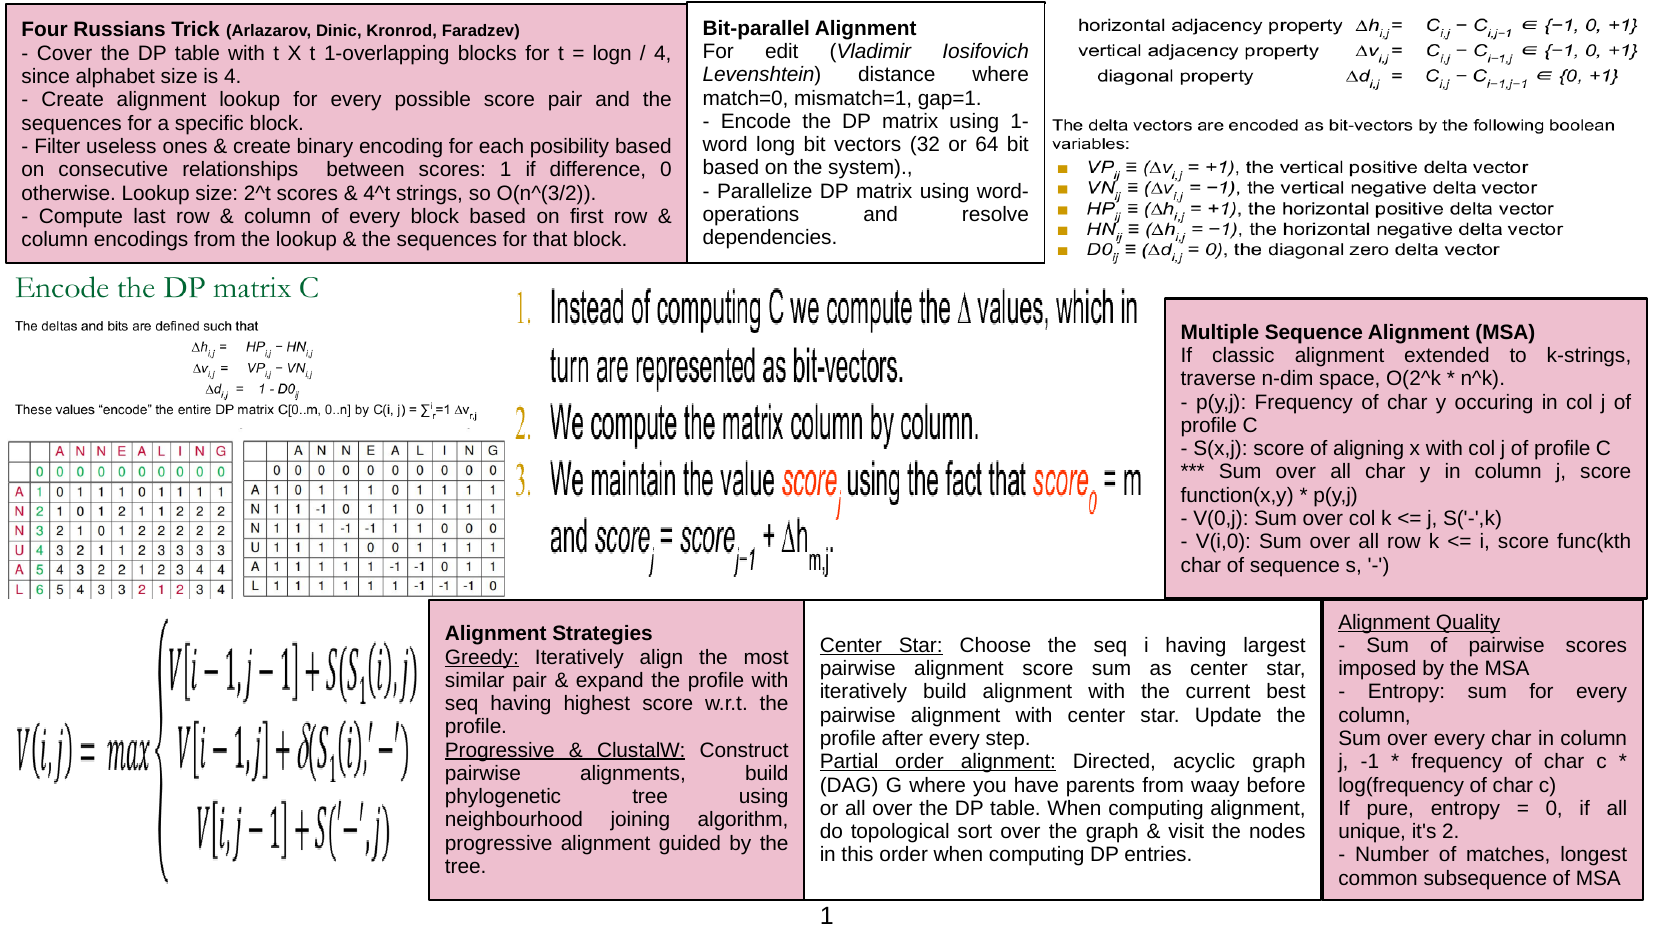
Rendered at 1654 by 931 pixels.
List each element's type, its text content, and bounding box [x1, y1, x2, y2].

text_box Alignment Strategies Greedy: Iteratively align the most similar pair & expand the profile with seq having highest score w.r.t. the profile. Progressive & ClustalW: Construct pairwise alignments, build phylogenetic tree using neighbourhood joining algorithm, progressive alignment guided by the tree. [429, 600, 803, 901]
text_box Four Russians Trick (Arlazarov, Dinic, Kronrod, Faradzev) - Cover the DP table with t X t 1-overlapping blocks for t = logn / 4, since alphabet size is 4. - Create alignment lookup for every possible score pair and the sequences for a specific block. - Filter useless ones & create binary encoding for each posibility based on consecutive relationships between scores: 1 if difference, 0 otherwise. Lookup size: 2^t scores & 4^t strings, so O(n^(3/2)). - Compute last row & column of every block based on first row & column encodings from the lookup & the sequences for that block. [5, 3, 686, 264]
text_box Bit-parallel Alignment For edit (Vladimir Iosifovich Levenshtein) distance where match=0, mismatch=1, gap=1. - Encode the DP matrix using 1-word long bit vectors (32 or 64 bit based on the system)., - Parallelize DP matrix using word-operations and resolve dependencies. [686, 2, 1045, 264]
text_box Center Star: Choose the seq i having largest pairwise alignment score sum as center star, iteratively build alignment with the current best pairwise alignment with center star. Update the profile after every step. Partial order alignment: Directed, acyclic graph (DAG) G where you have parents from waay before or all over the DP table. When computing alignment, do topological sort over the graph & visit the nodes in this order when computing DP entries. [803, 600, 1322, 901]
text_box Multiple Sequence Alignment (MSA) If classic alignment extended to k-strings, traverse n-dim space, O(2^k * n^k). - p(y,j): Frequency of char y occuring in col j of profile C - S(x,j): score of aligning x with col j of profile C *** Sum over all char y in column j, score function(x,y) * p(y,j) - V(0,j): Sum over col k <= j, S('-',k) - V(i,0): Sum over all row k <= i, score func(kth char of sequence s, '-') [1164, 298, 1647, 599]
text_box Alignment Quality - Sum of pairwise scores imposed by the MSA - Entropy: sum for every column, Sum over every char in column j, -1 * frequency of char c * log(frequency of char c) If pure, entropy = 0, if all unique, it's 2. - Number of matches, longest common subsequence of MSA [1322, 600, 1643, 901]
picture [9, 609, 427, 897]
text_box <number> [754, 901, 899, 931]
picture [7, 4, 1643, 599]
